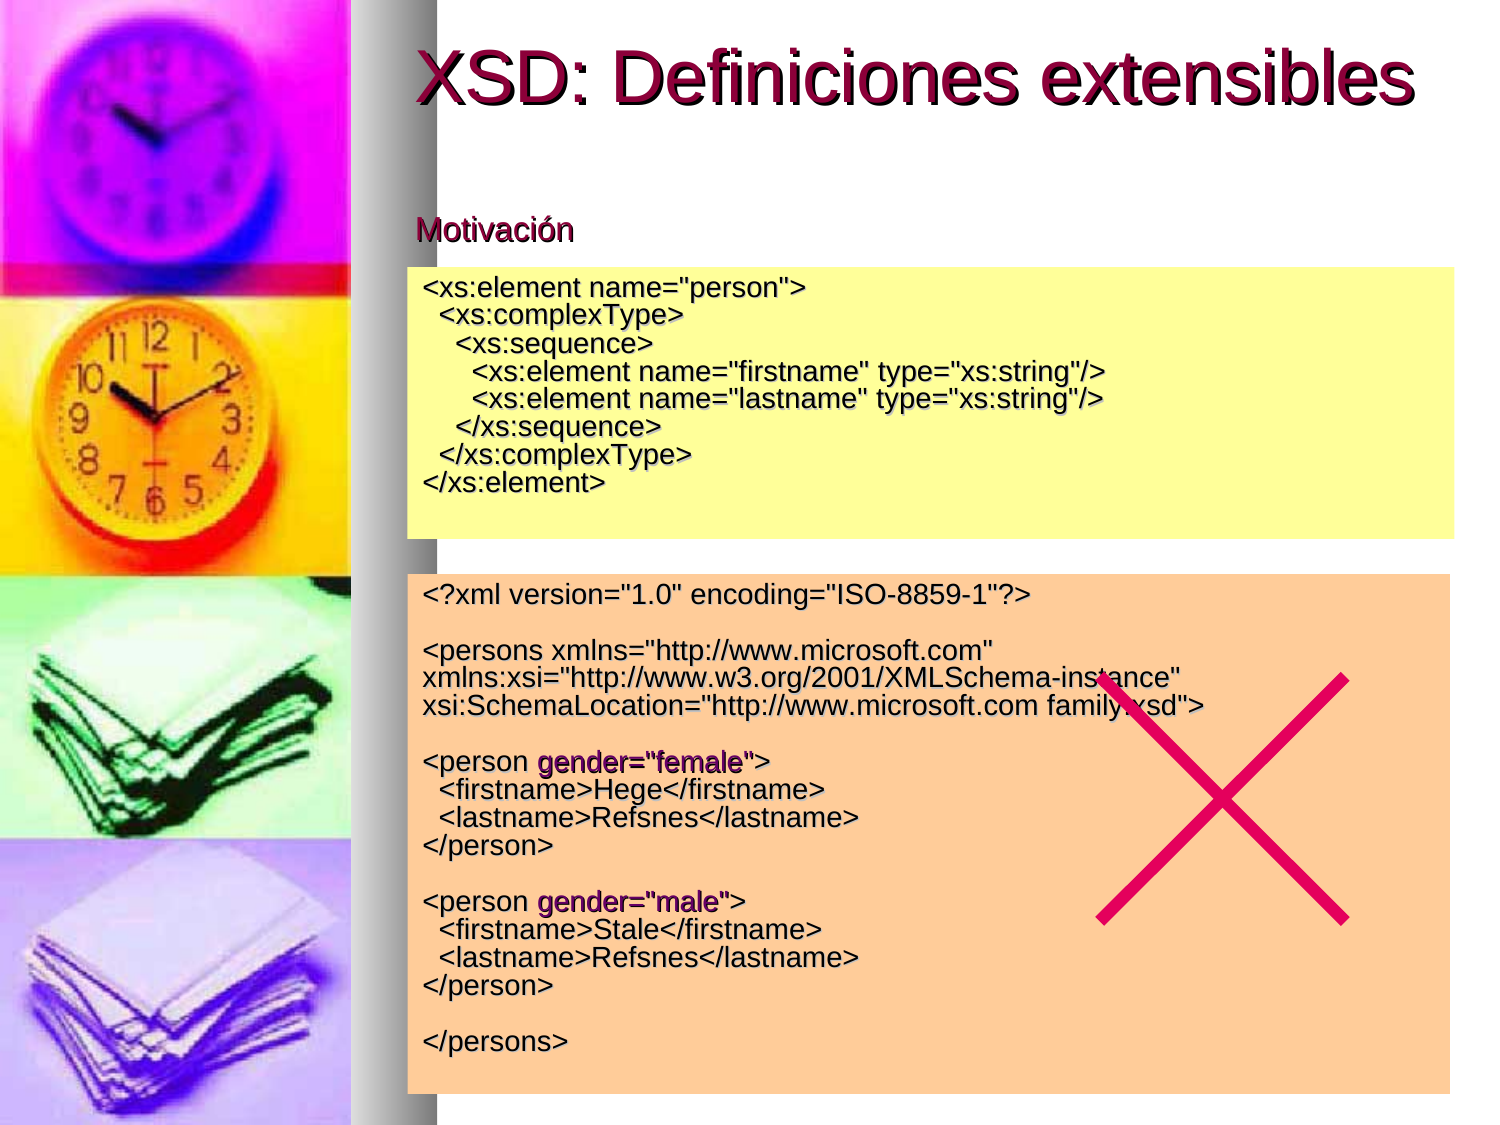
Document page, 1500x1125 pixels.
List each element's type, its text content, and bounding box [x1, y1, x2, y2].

list <?xml version="1.0" encoding="ISO-8859-1"?> <persons xmlns="http://www.microsoft.com" xmlns:xsi="http://www.w3.org/2001/XMLSchema-instance" xsi:SchemaLocation="http://www.microsoft.com family.xsd"> <person gender="female"> <firstname>Hege</firstname> <lastname>Refsnes</lastname> </person> <person gender="male"> <firstname>Stale</firstname> <lastname>Refsnes</lastname> </person> </persons> [407, 574, 1450, 1094]
title XSD: Definiciones extensibles Motivación [399, 19, 1450, 256]
list <xs:element name="person"> <xs:complexType> <xs:sequence> <xs:element name="firstname" type="xs:string"/> <xs:element name="lastname" type="xs:string"/> </xs:sequence> </xs:complexType> </xs:element> [407, 267, 1455, 539]
picture [0, 0, 351, 1125]
